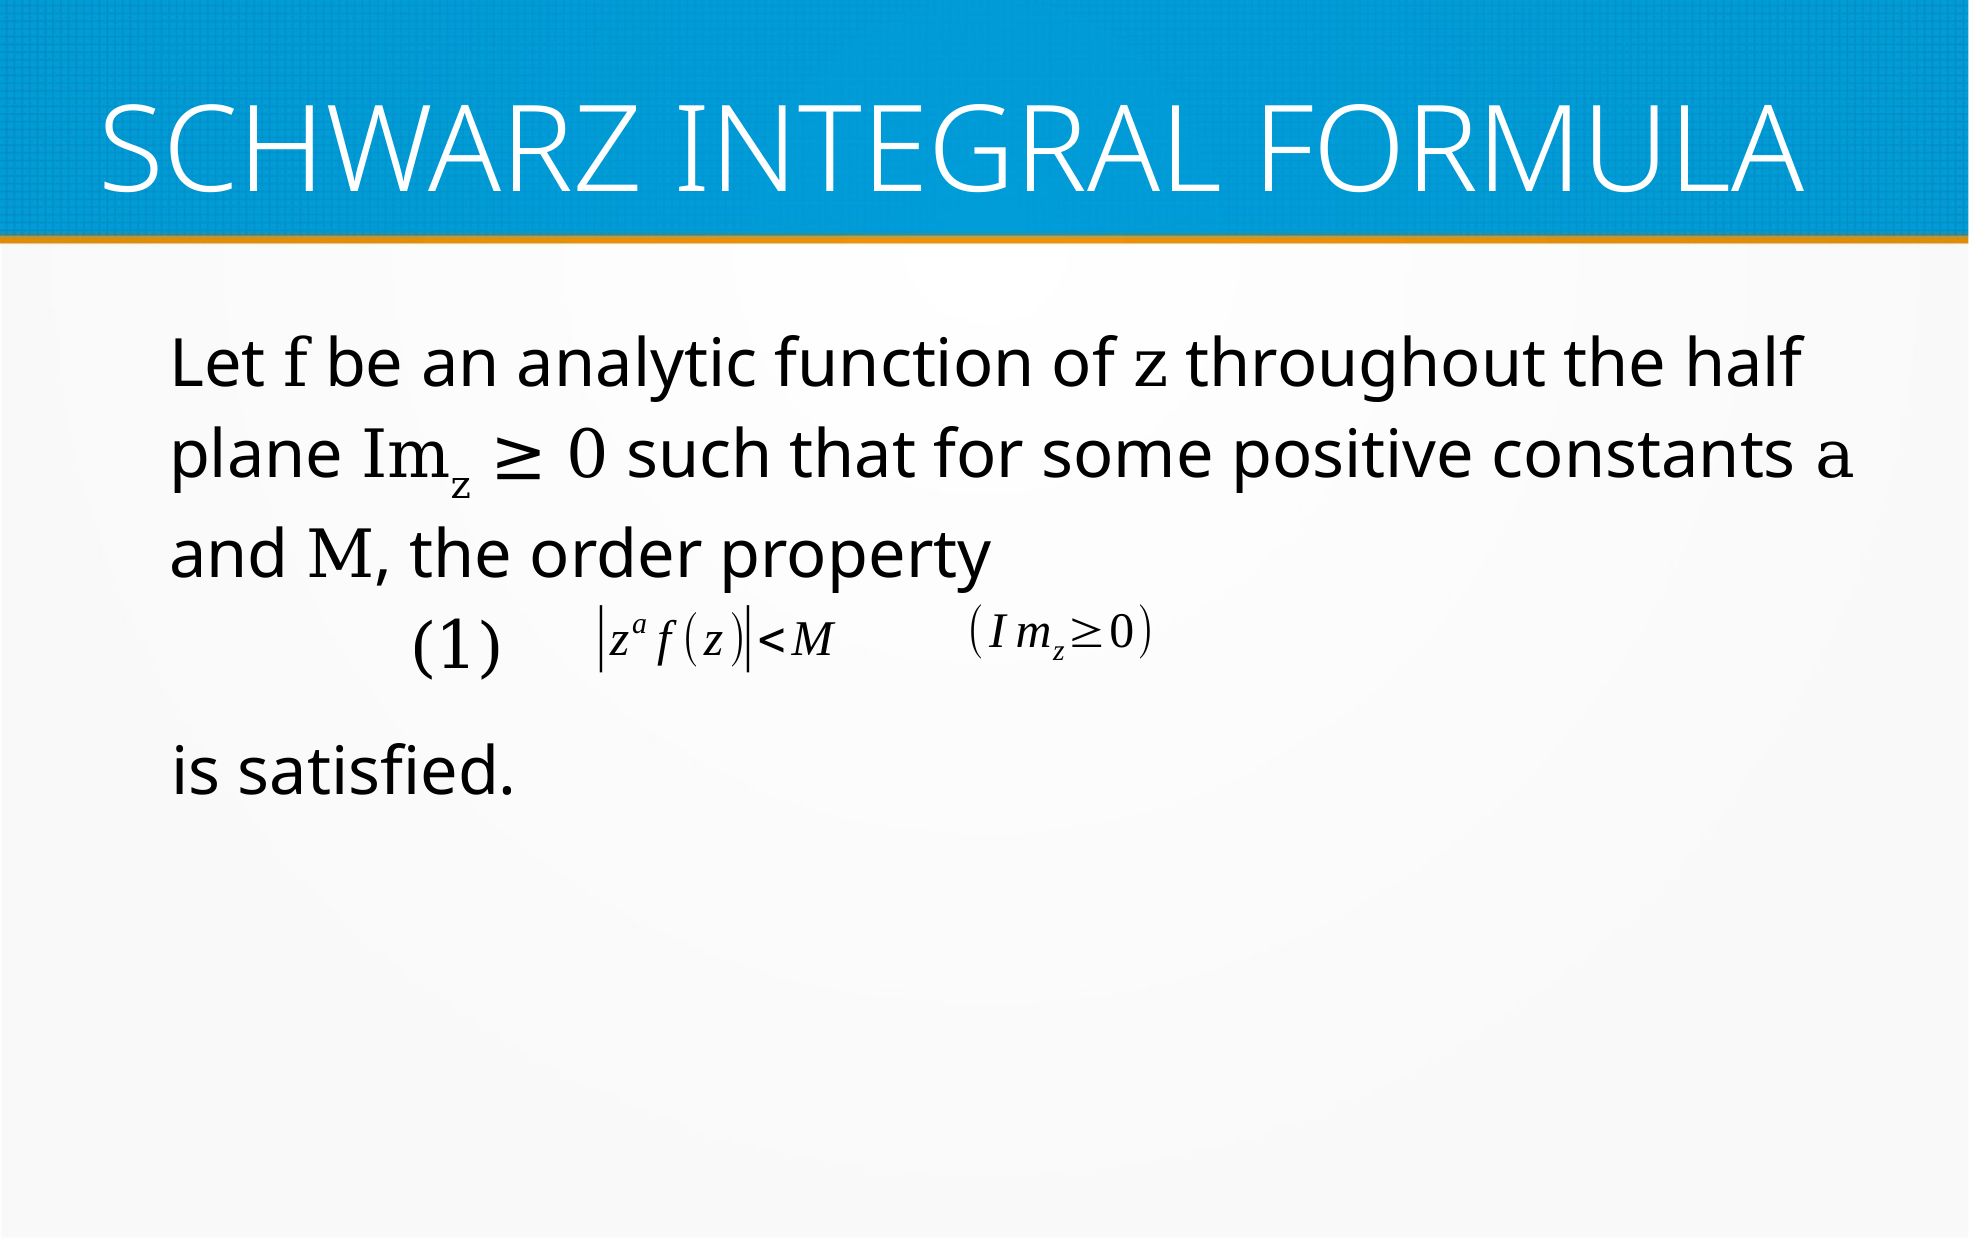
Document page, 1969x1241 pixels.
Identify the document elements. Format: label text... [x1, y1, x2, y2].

text_box (1) [401, 609, 603, 689]
chart [961, 602, 1161, 667]
list Let f be an analytic function of z throughout the half plane Imz ≥ 0 such that for some positive constants a and M, the order property [98, 315, 1861, 1081]
text_box is satisfied. [165, 720, 1347, 817]
chart [578, 602, 850, 675]
title SCHWARZ INTEGRAL FORMULA [98, 19, 1870, 227]
picture [0, 233, 1969, 1241]
